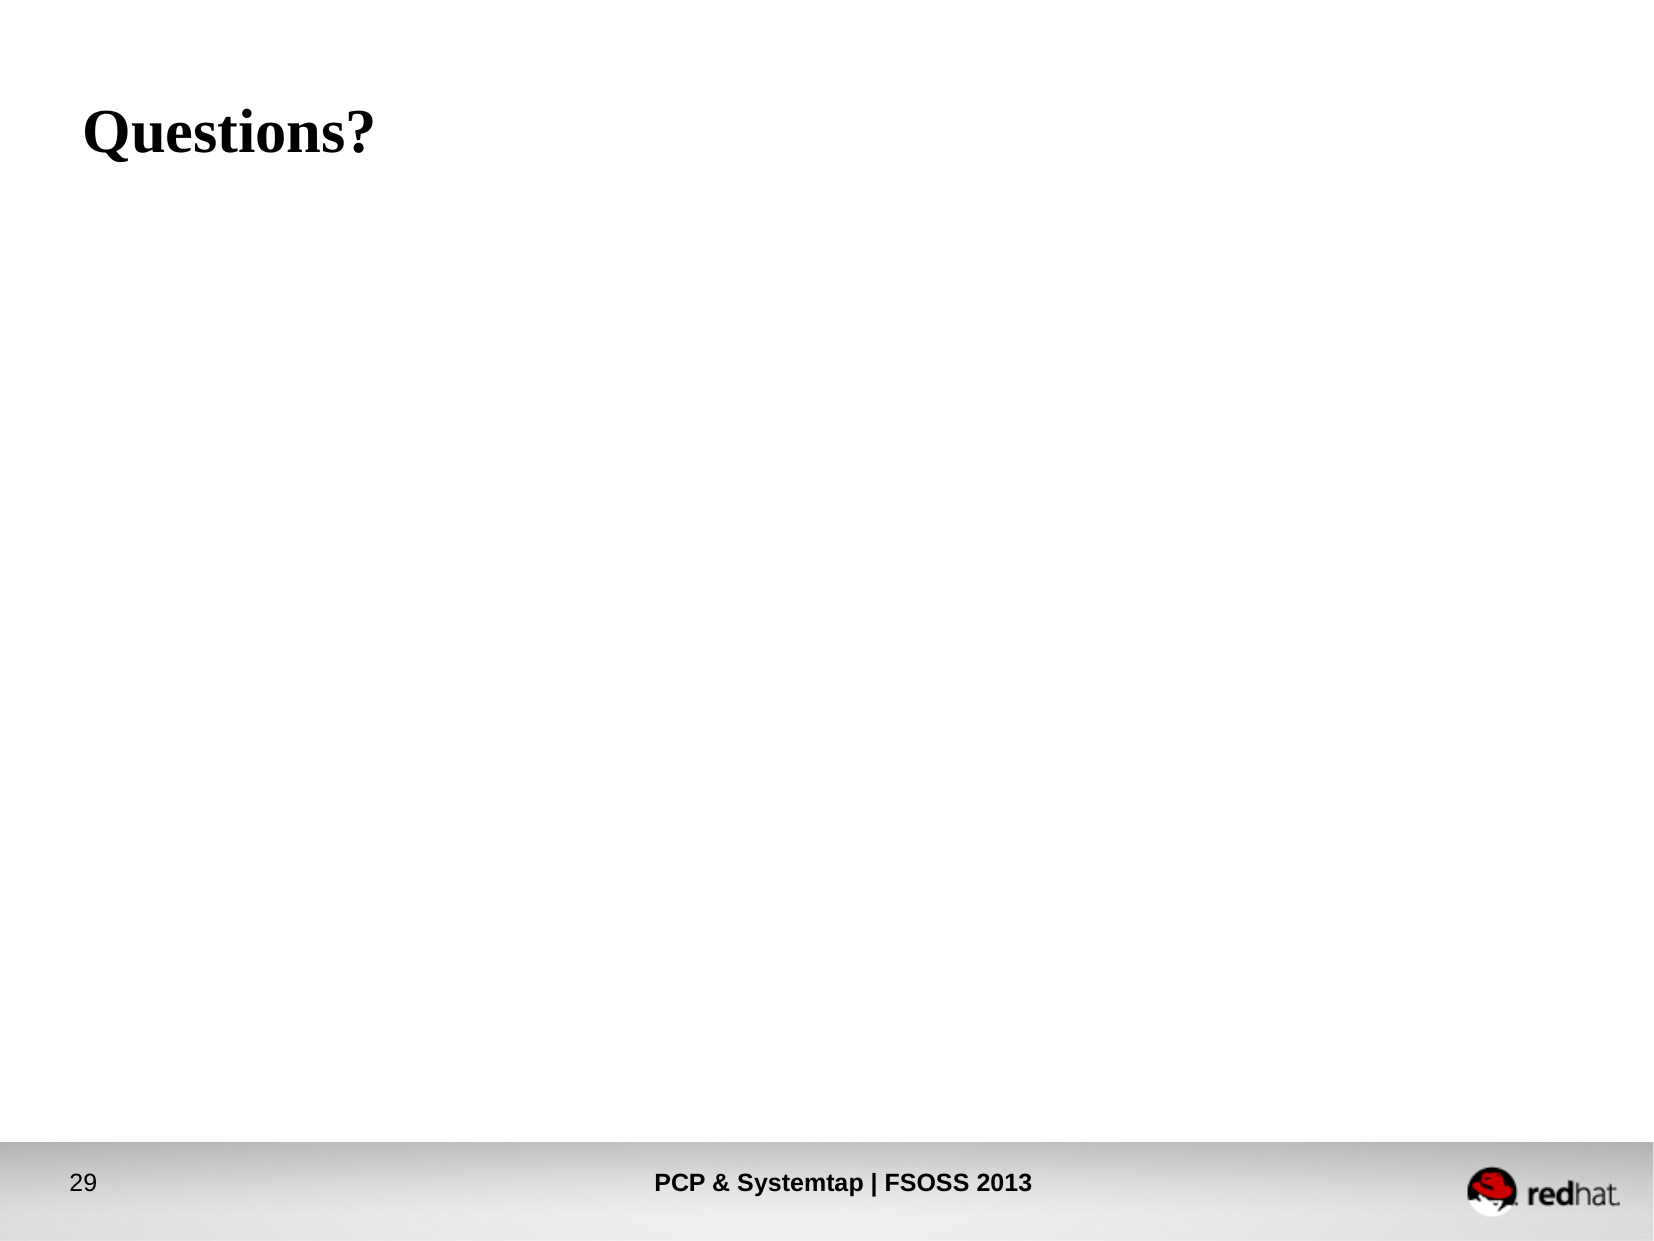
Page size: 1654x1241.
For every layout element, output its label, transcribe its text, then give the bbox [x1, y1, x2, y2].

picture [0, 1142, 1654, 1241]
title Questions? [82, 37, 1571, 226]
